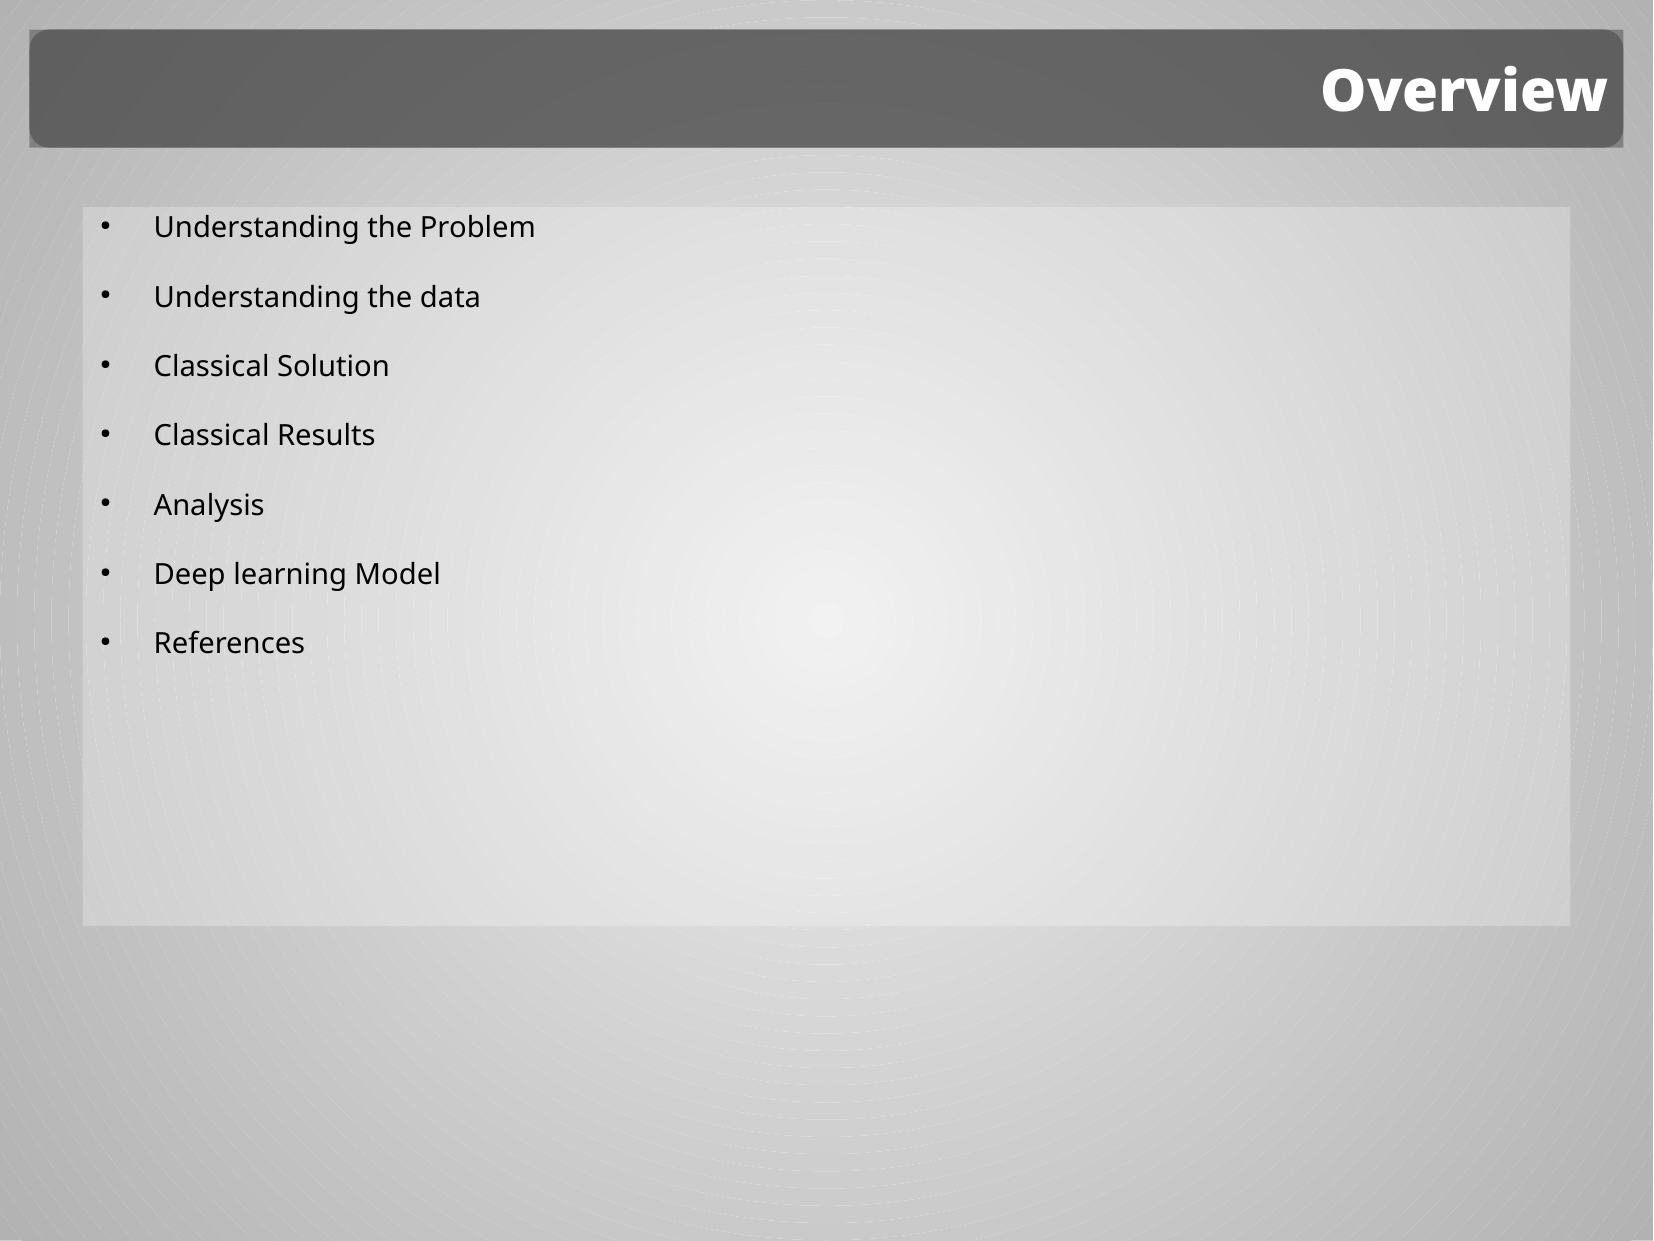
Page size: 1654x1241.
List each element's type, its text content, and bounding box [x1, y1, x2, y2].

title Overview [29, 29, 1624, 148]
list Understanding the Problem Understanding the data Classical Solution Classical Results Analysis Deep learning Model References [82, 206, 1571, 927]
